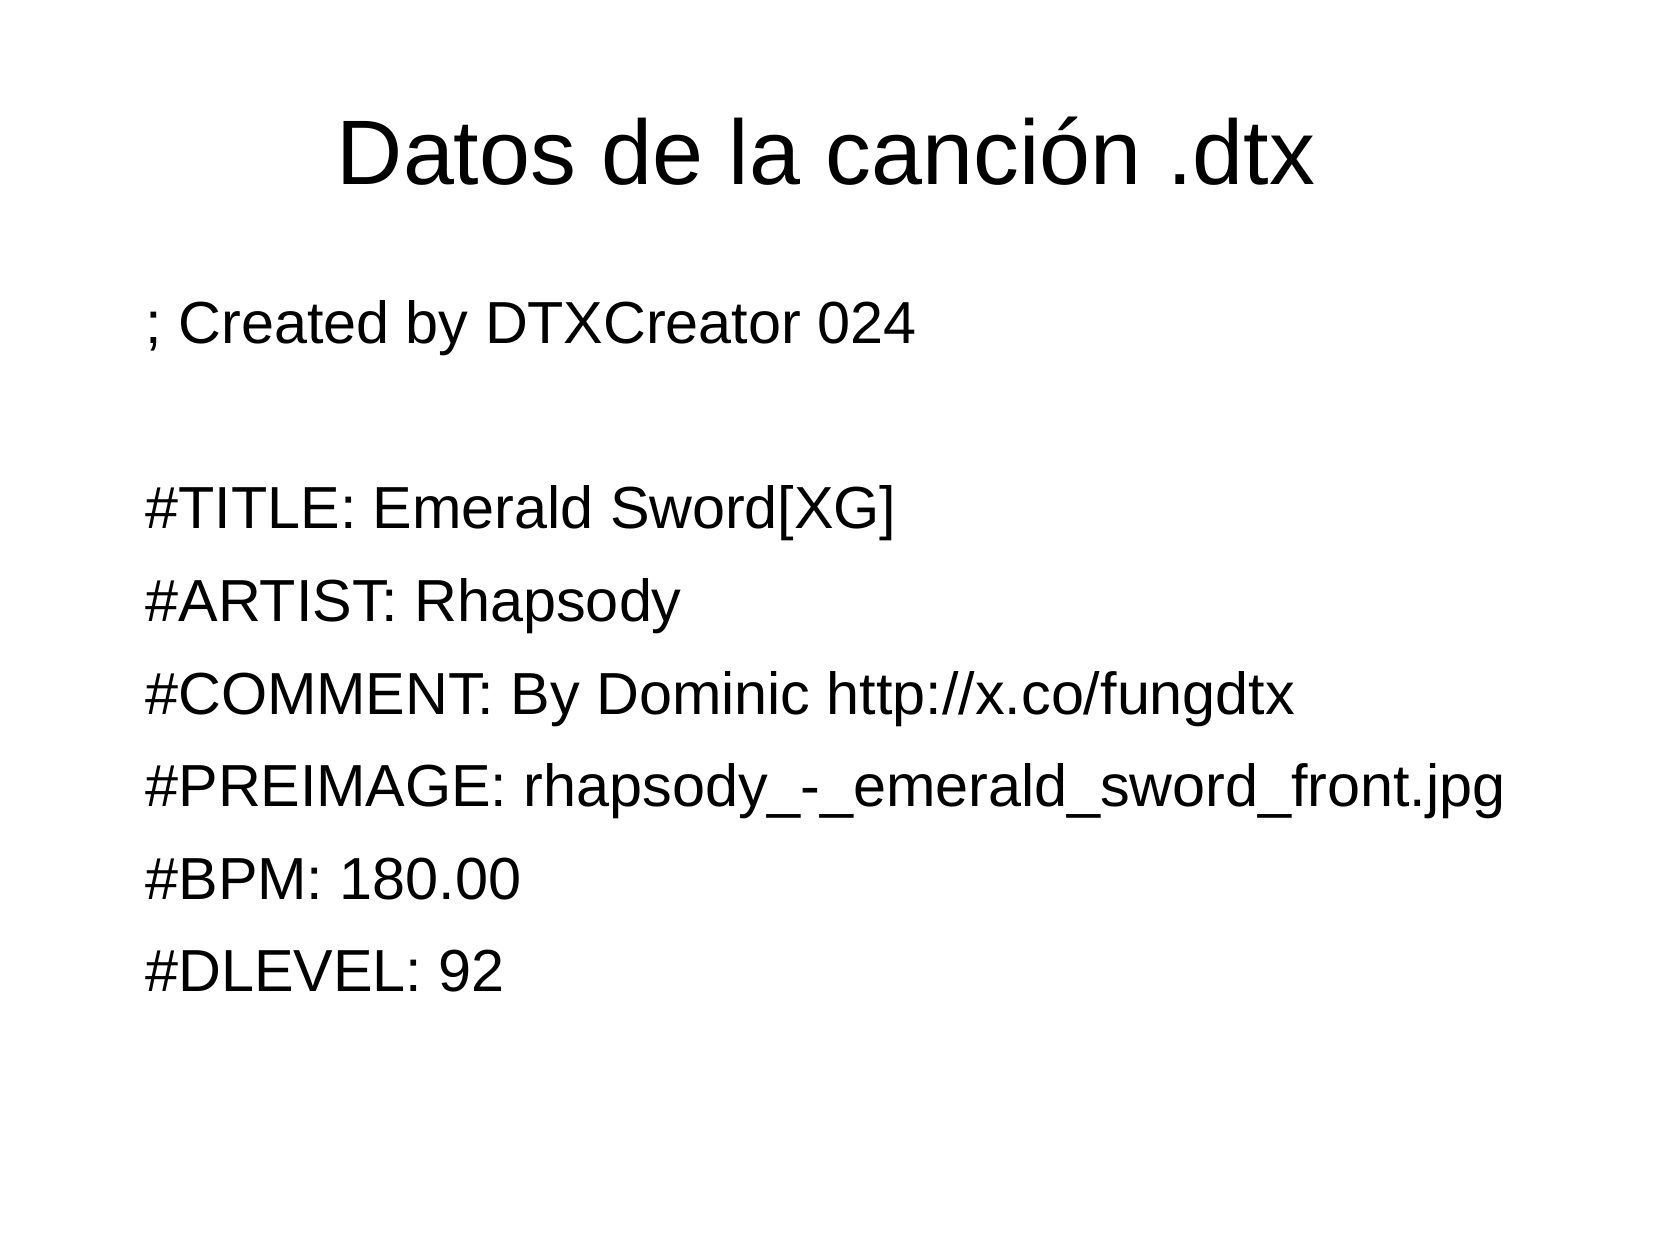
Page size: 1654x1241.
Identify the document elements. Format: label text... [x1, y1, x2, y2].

list ; Created by DTXCreator 024 #TITLE: Emerald Sword[XG] #ARTIST: Rhapsody #COMMENT: By Dominic http://x.co/fungdtx #PREIMAGE: rhapsody_-_emerald_sword_front.jpg #BPM: 180.00 #DLEVEL: 92 [82, 290, 1571, 1010]
title Datos de la canción .dtx [82, 49, 1571, 257]
